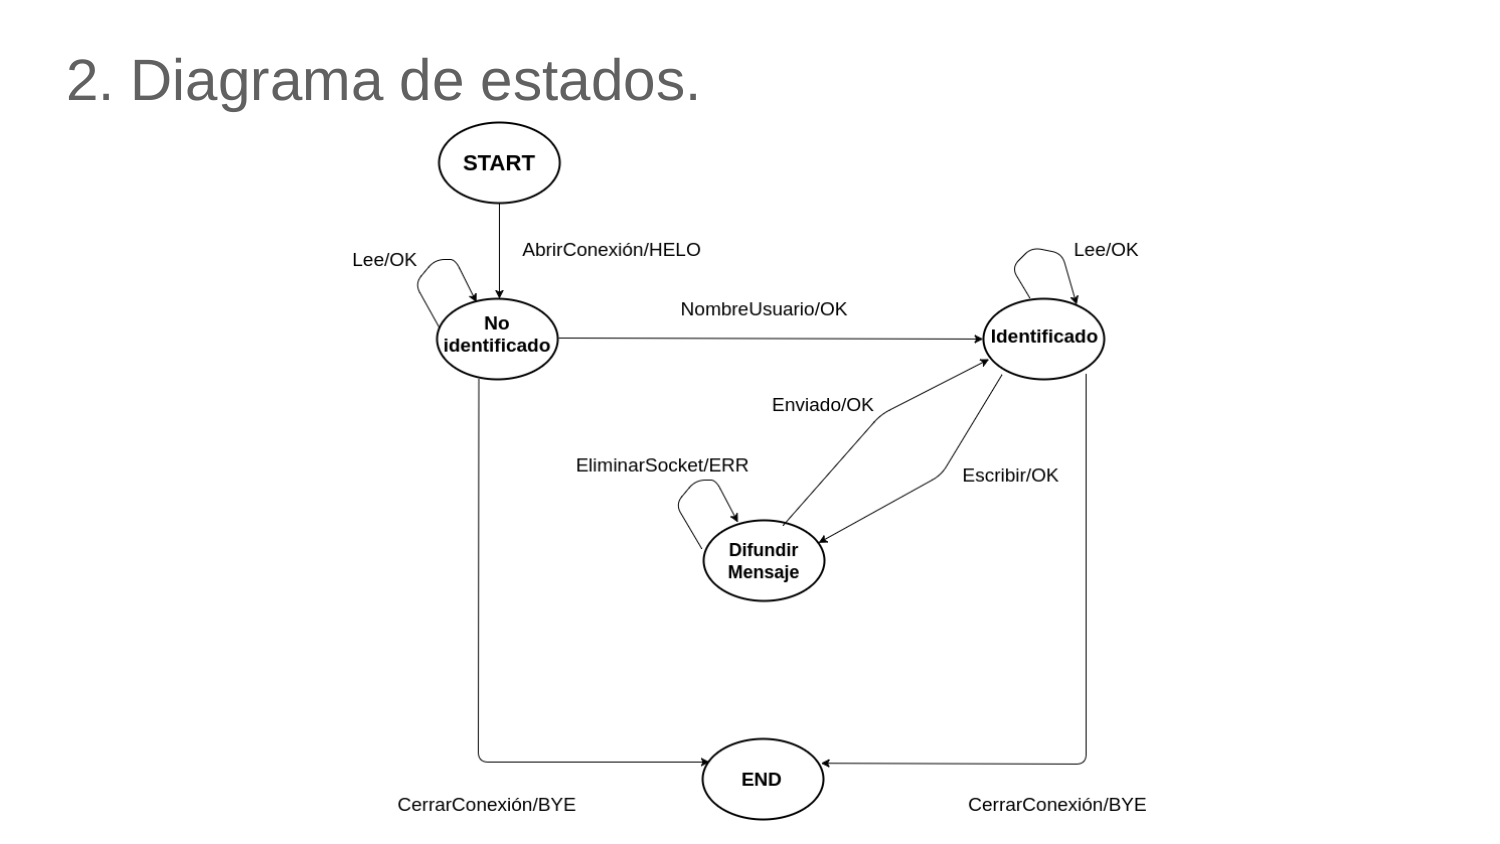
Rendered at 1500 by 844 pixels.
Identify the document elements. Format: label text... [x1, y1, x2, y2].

title 2. Diagrama de estados. [51, 26, 1449, 121]
picture [350, 120, 1150, 822]
